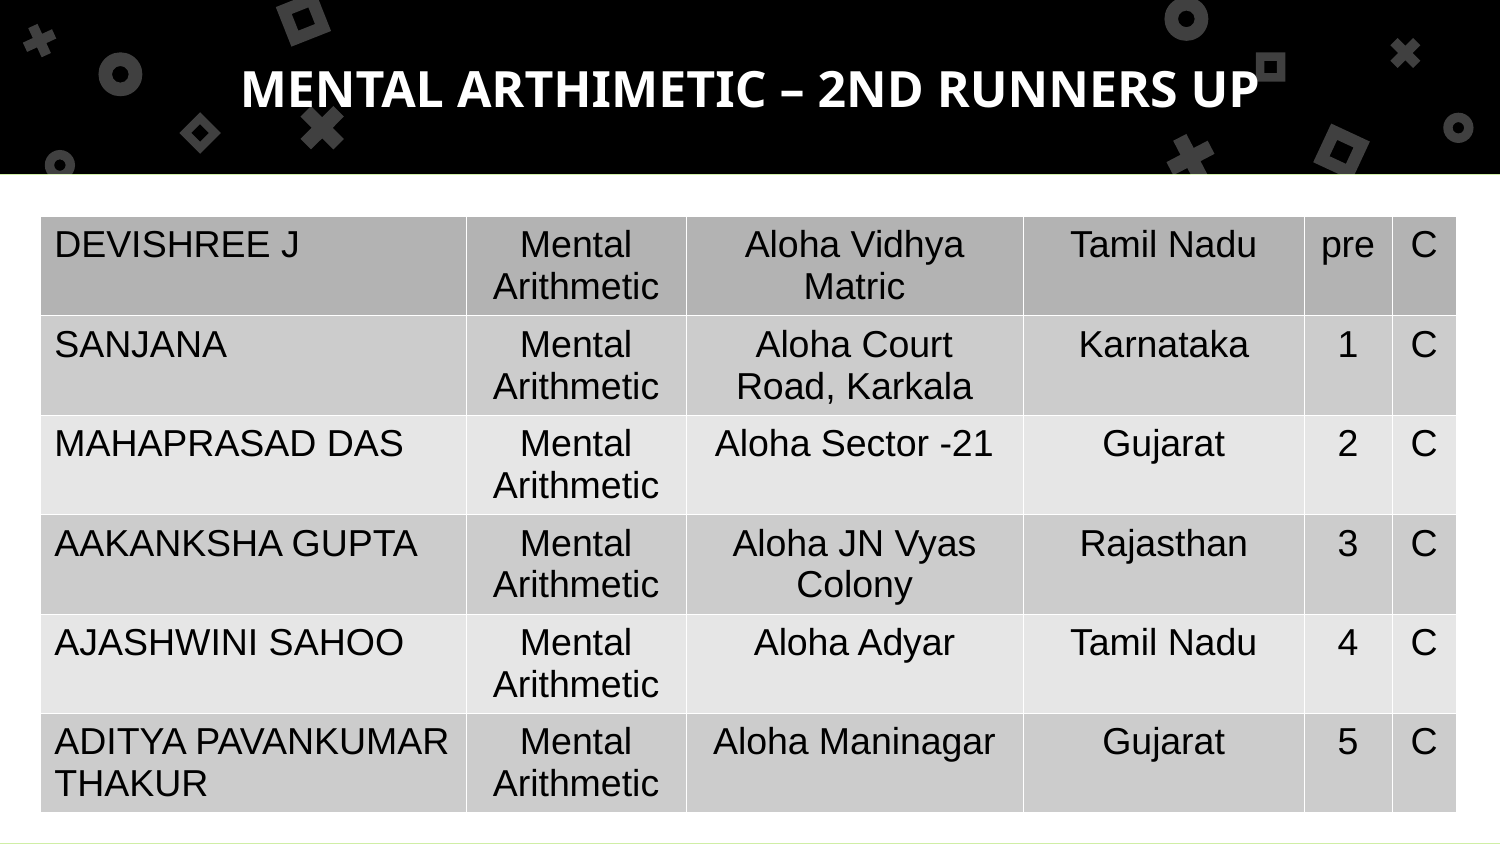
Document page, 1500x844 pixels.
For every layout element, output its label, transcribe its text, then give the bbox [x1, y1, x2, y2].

table_cell AAKANKSHA GUPTA [41, 515, 466, 614]
table_cell C [1393, 316, 1456, 415]
table_cell Mental Arithmetic [467, 615, 686, 713]
table_header Aloha Vidhya Matric [687, 217, 1023, 315]
table_header pre [1305, 217, 1392, 315]
table_cell Aloha Adyar [687, 615, 1023, 713]
table_cell Gujarat [1024, 714, 1304, 812]
table_header C [1393, 217, 1456, 315]
table_cell Mental Arithmetic [467, 714, 686, 812]
table_cell Mental Arithmetic [467, 416, 686, 514]
table_cell 2 [1305, 416, 1392, 514]
table_cell SANJANA [41, 316, 466, 415]
table_cell 5 [1305, 714, 1392, 812]
table_header Tamil Nadu [1024, 217, 1304, 315]
table_cell Karnataka [1024, 316, 1304, 415]
table_header DEVISHREE J [41, 217, 466, 315]
table_cell Aloha Sector -21 [687, 416, 1023, 514]
table_cell C [1393, 416, 1456, 514]
table_cell Rajasthan [1024, 515, 1304, 614]
table_cell Aloha Maninagar [687, 714, 1023, 812]
table_cell Mental Arithmetic [467, 515, 686, 614]
table_cell 4 [1305, 615, 1392, 713]
table_cell C [1393, 714, 1456, 812]
table_cell Mental Arithmetic [467, 316, 686, 415]
table_cell AJASHWINI SAHOO [41, 615, 466, 713]
table_cell Gujarat [1024, 416, 1304, 514]
table_cell Aloha JN Vyas Colony [687, 515, 1023, 614]
table_header Mental Arithmetic [467, 217, 686, 315]
table_cell Tamil Nadu [1024, 615, 1304, 713]
table_cell Aloha Court Road, Karkala [687, 316, 1023, 415]
table_cell 1 [1305, 316, 1392, 415]
table_cell 3 [1305, 515, 1392, 614]
table_cell C [1393, 515, 1456, 614]
table_cell C [1393, 615, 1456, 713]
table_cell MAHAPRASAD DAS [41, 416, 466, 514]
text_box MENTAL ARTHIMETIC – 2ND RUNNERS UP [75, 0, 1425, 175]
table_cell ADITYA PAVANKUMAR THAKUR [41, 714, 466, 812]
